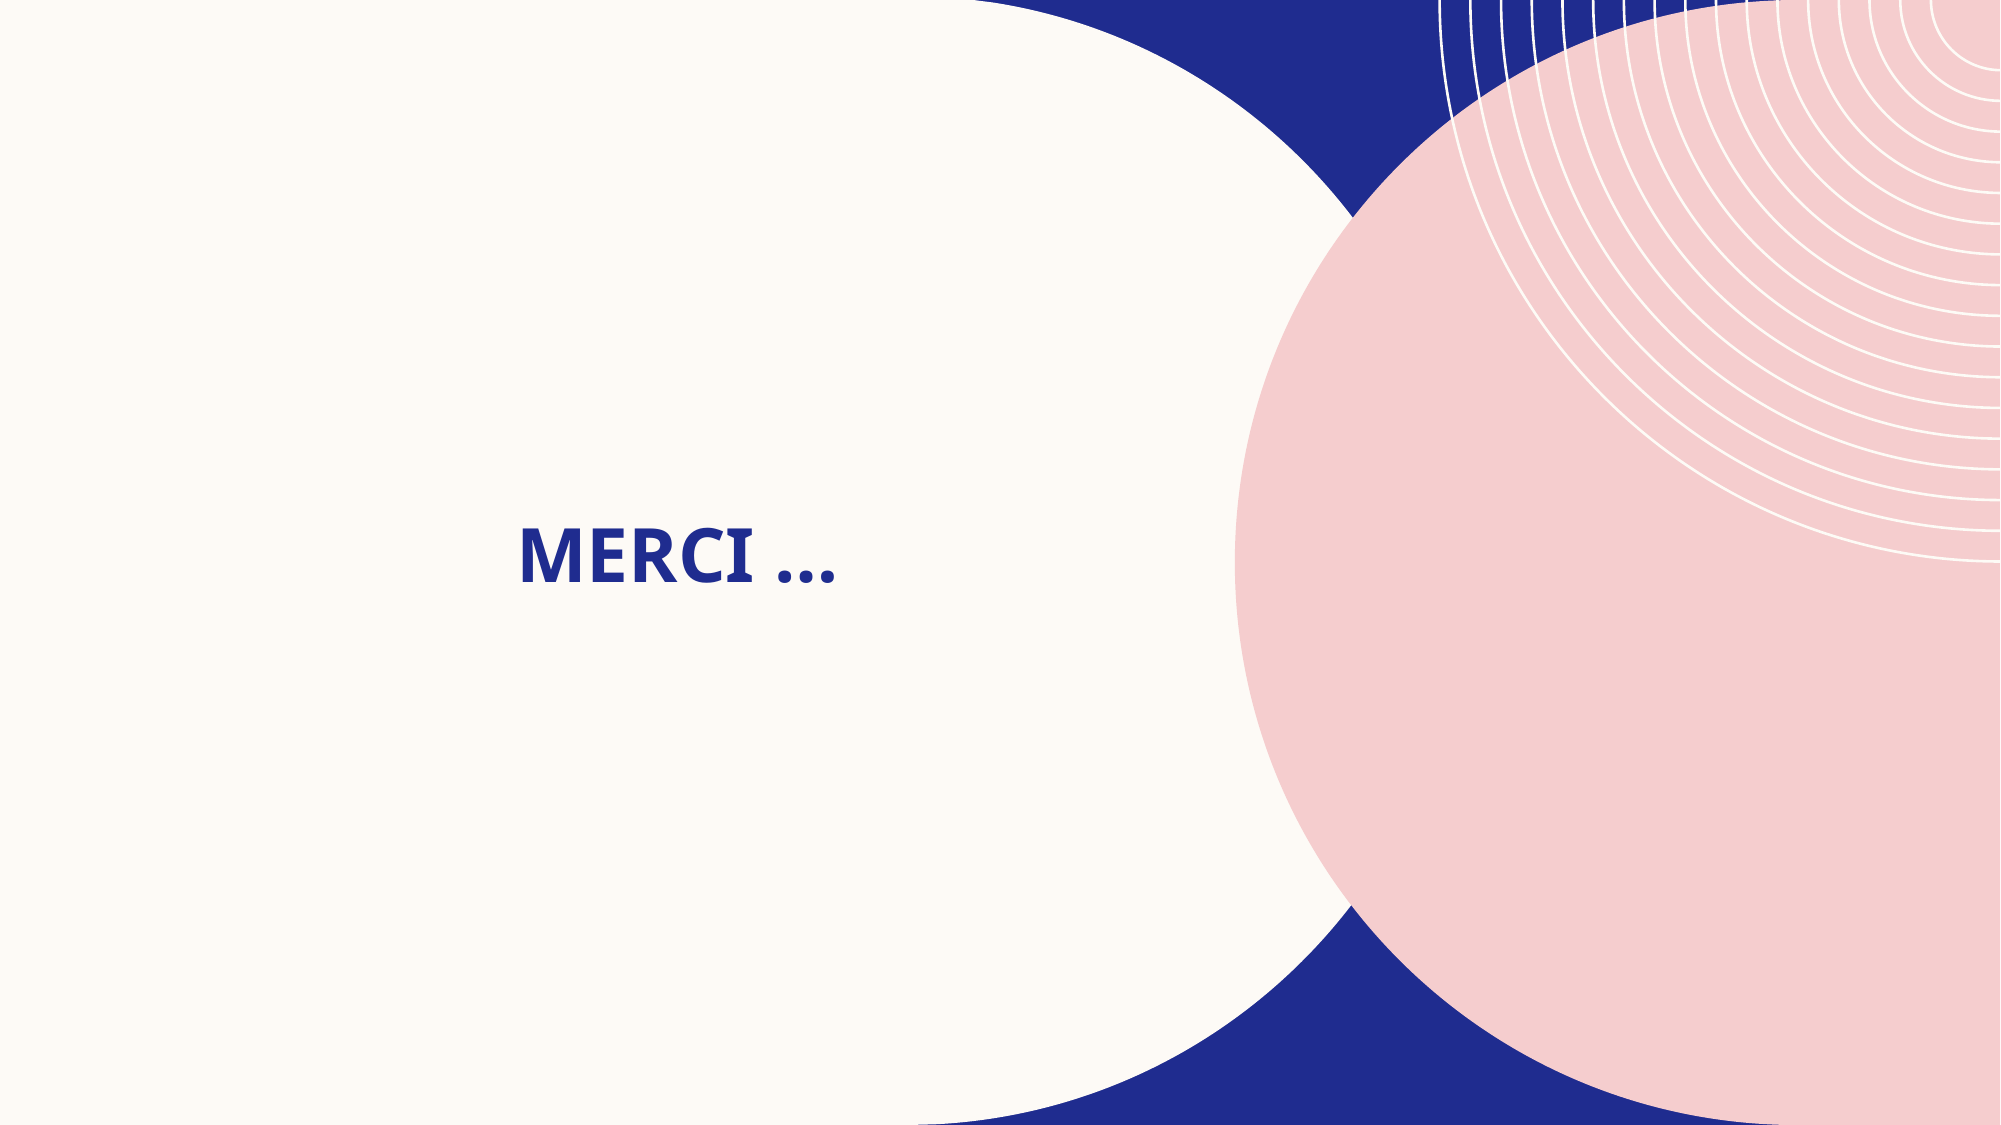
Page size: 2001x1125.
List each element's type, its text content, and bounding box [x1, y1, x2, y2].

title Merci … [501, 468, 1338, 598]
